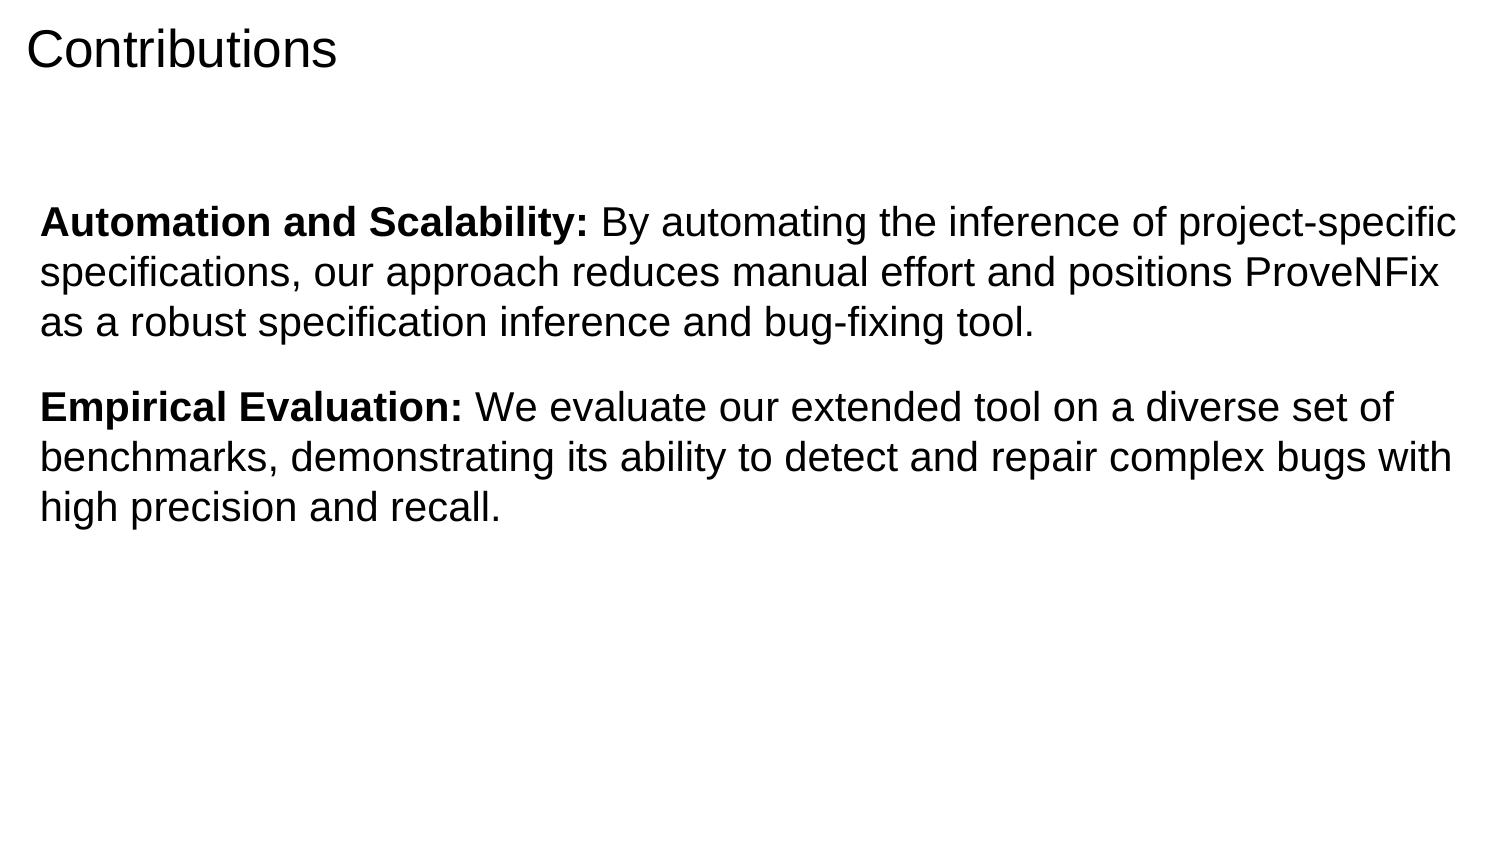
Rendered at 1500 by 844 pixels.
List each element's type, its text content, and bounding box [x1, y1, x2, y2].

title Contributions [11, 0, 1409, 94]
text_box Automation and Scalability: By automating the inference of project-specific specifications, our approach reduces manual effort and positions ProveNFix as a robust specification inference and bug-fixing tool. Empirical Evaluation: We evaluate our extended tool on a diverse set of benchmarks, demonstrating its ability to detect and repair complex bugs with high precision and recall. [24, 187, 1475, 591]
